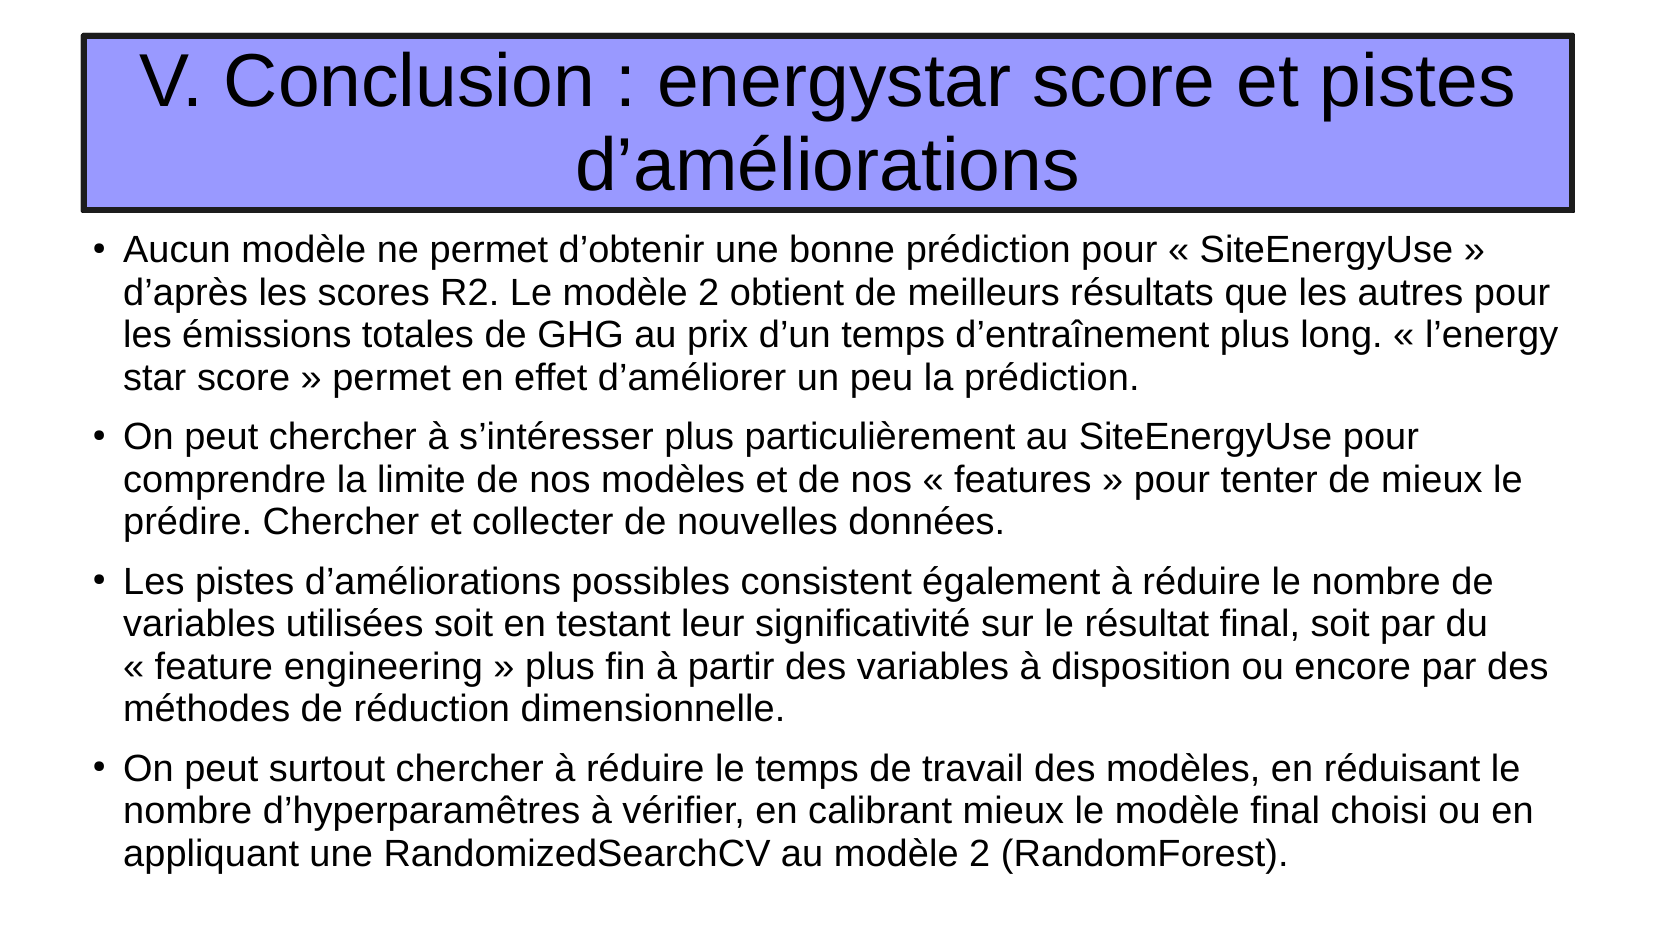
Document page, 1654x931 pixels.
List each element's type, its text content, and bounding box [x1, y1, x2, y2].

title V. Conclusion : energystar score et pistes d’améliorations [83, 35, 1572, 210]
list Aucun modèle ne permet d’obtenir une bonne prédiction pour « SiteEnergyUse » d’après les scores R2. Le modèle 2 obtient de meilleurs résultats que les autres pour les émissions totales de GHG au prix d’un temps d’entraînement plus long. « l’energy star score » permet en effet d’améliorer un peu la prédiction. On peut chercher à s’intéresser plus particulièrement au SiteEnergyUse pour comprendre la limite de nos modèles et de nos « features » pour tenter de mieux le prédire. Chercher et collecter de nouvelles données. Les pistes d’améliorations possibles consistent également à réduire le nombre de variables utilisées soit en testant leur significativité sur le résultat final, soit par du « feature engineering » plus fin à partir des variables à disposition ou encore par des méthodes de réduction dimensionnelle. On peut surtout chercher à réduire le temps de travail des modèles, en réduisant le nombre d’hyperparamêtres à vérifier, en calibrant mieux le modèle final choisi ou en appliquant une RandomizedSearchCV au modèle 2 (RandomForest). [82, 228, 1571, 886]
